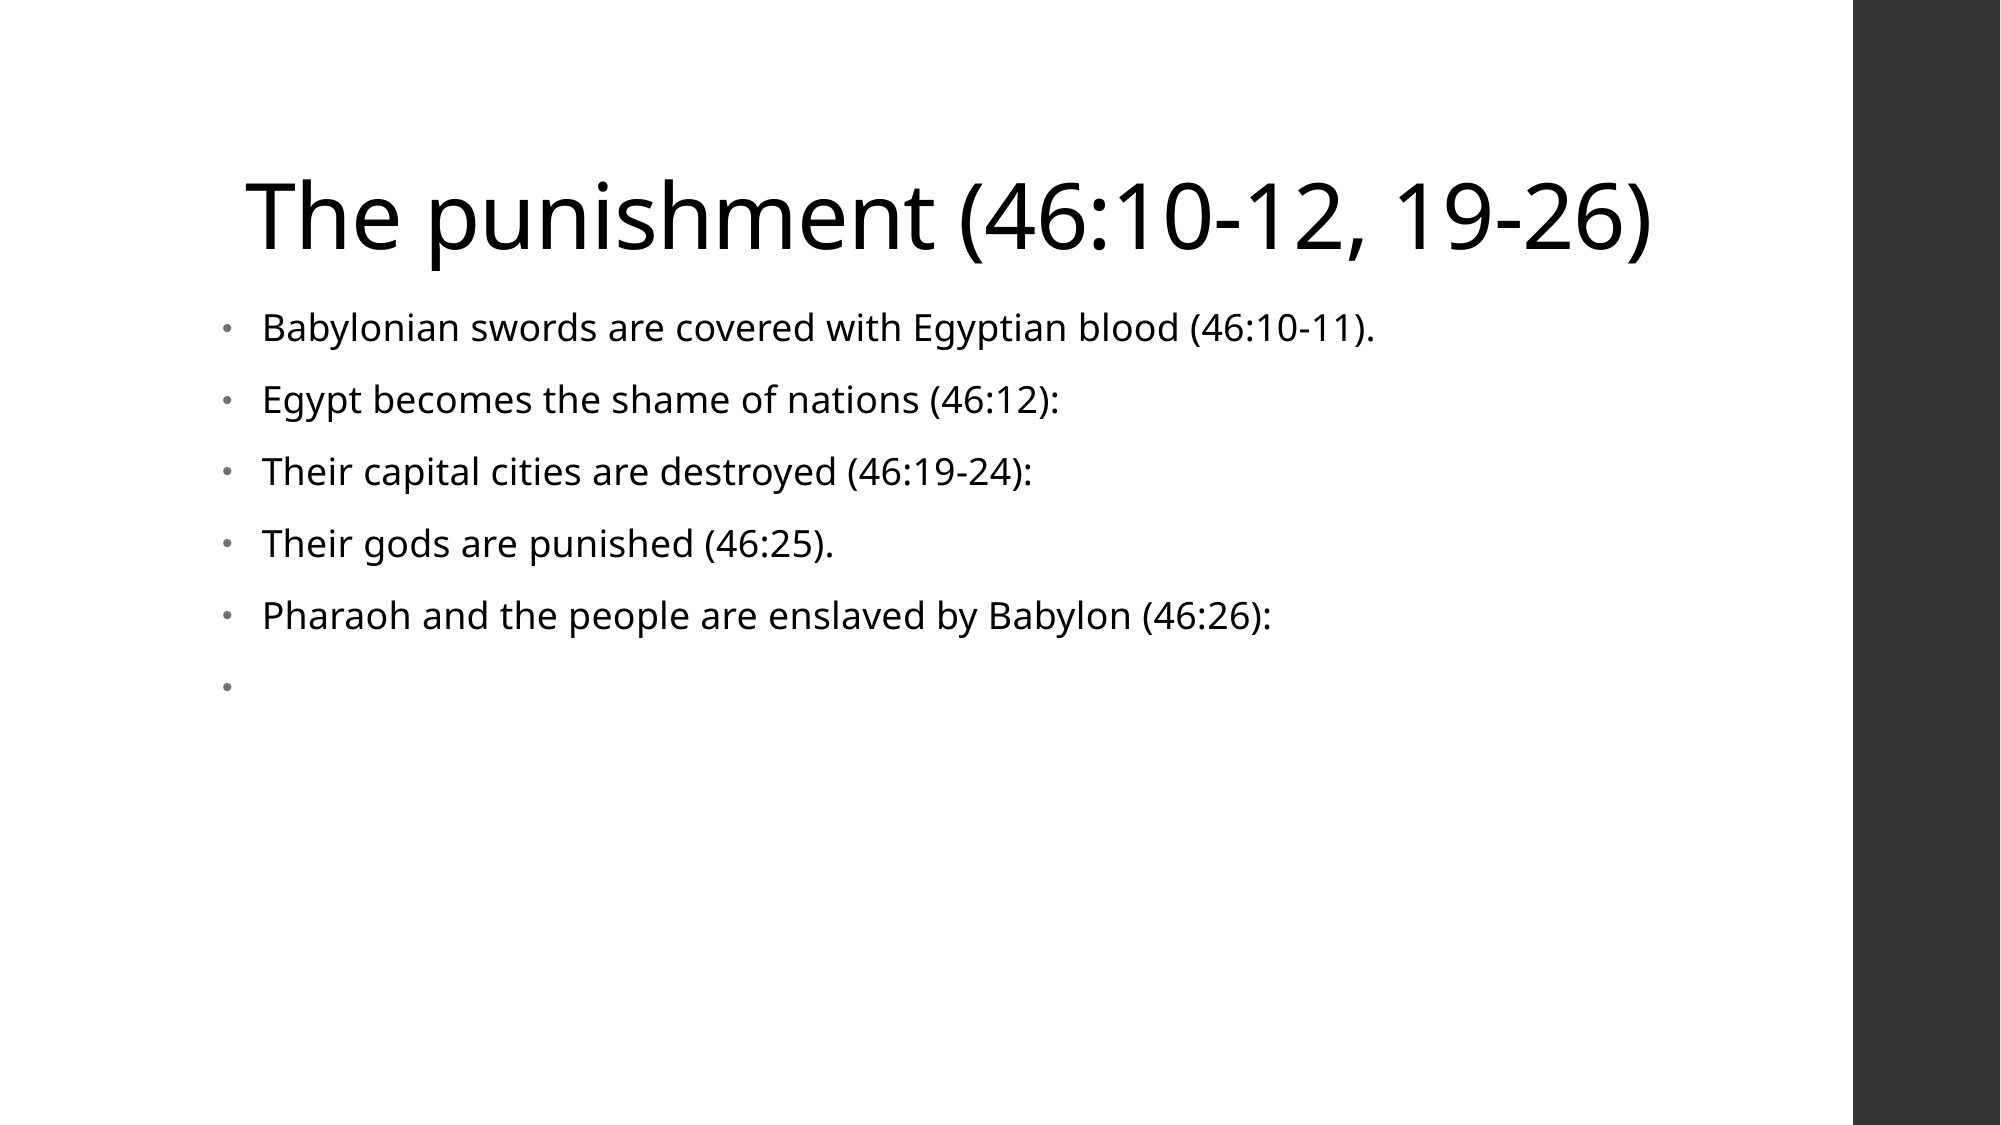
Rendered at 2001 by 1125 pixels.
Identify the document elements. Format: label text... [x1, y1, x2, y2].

list Babylonian swords are covered with Egyptian blood (46:10-11). Egypt becomes the shame of nations (46:12): Their capital cities are destroyed (46:19-24): Their gods are punished (46:25). Pharaoh and the people are enslaved by Babylon (46:26): [206, 299, 1617, 1014]
title The punishment (46:10-12, 19-26) [206, 60, 1797, 278]
